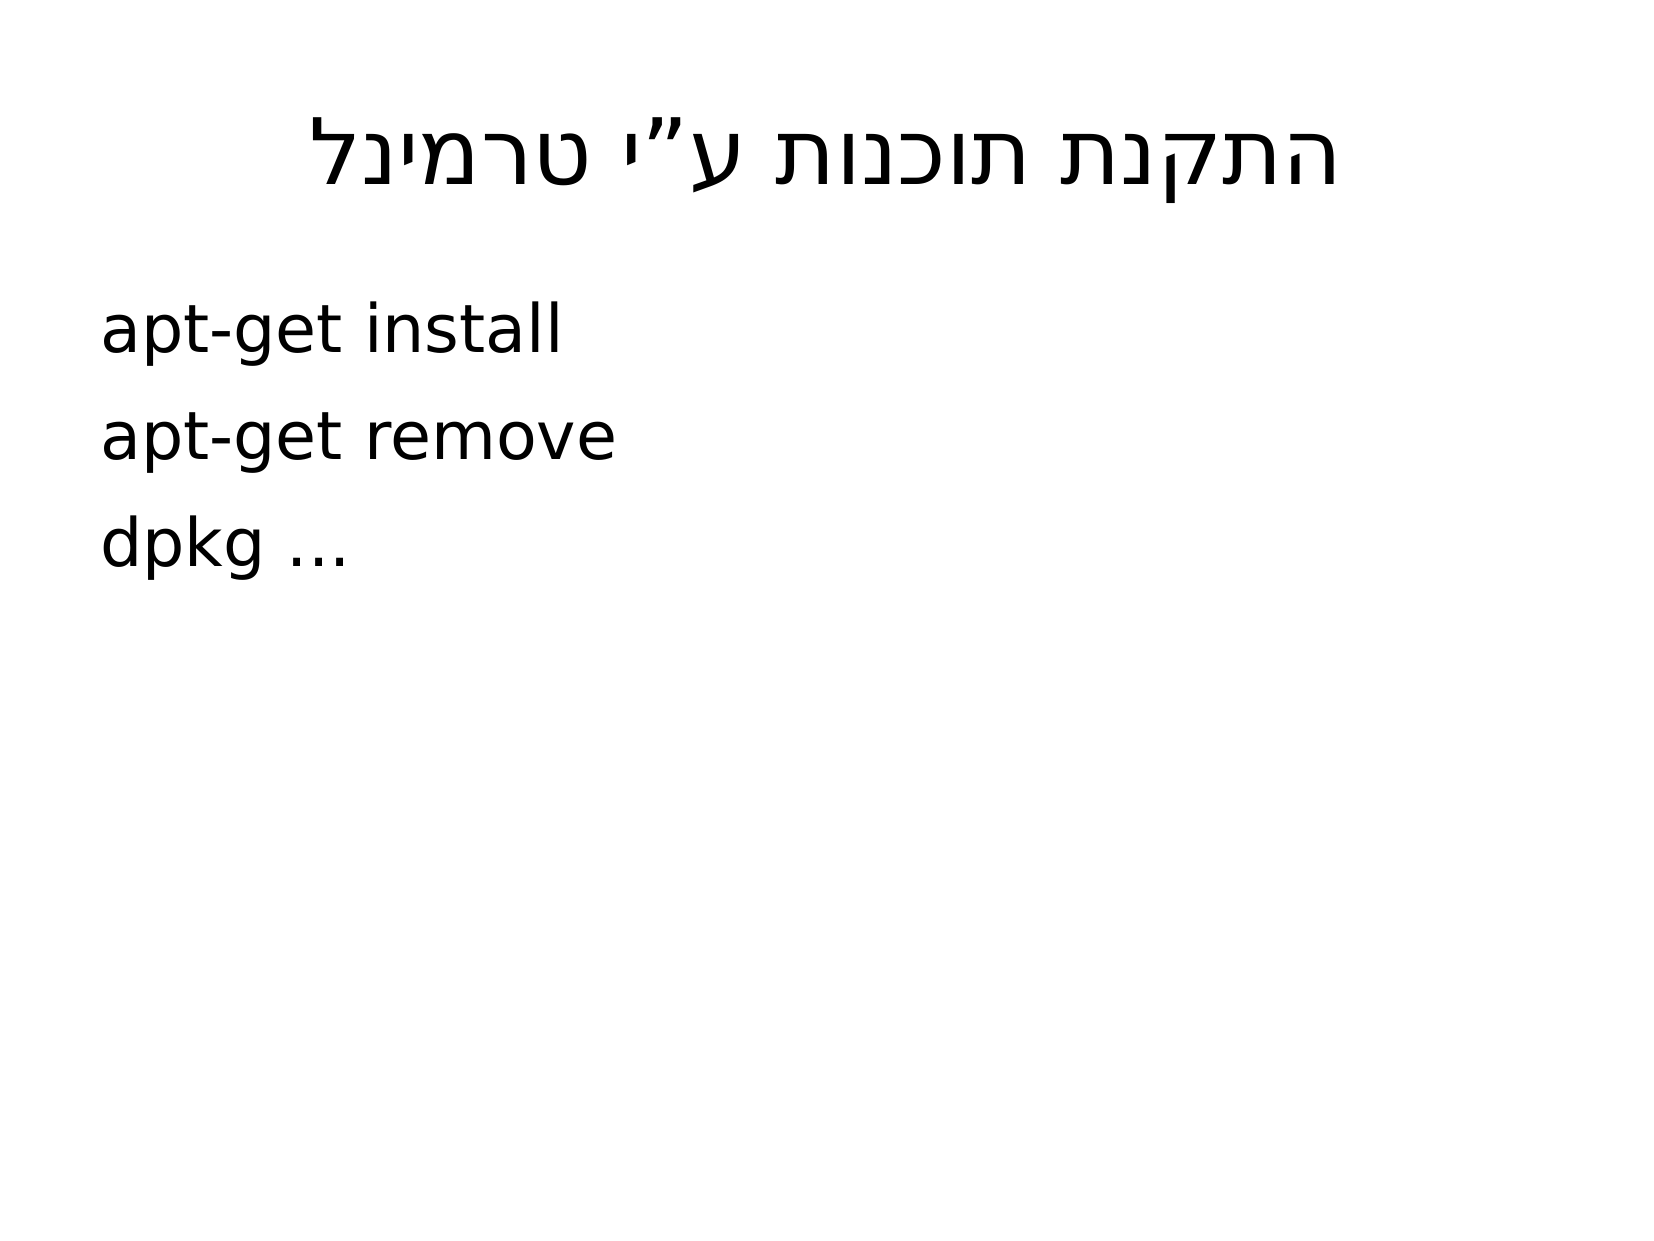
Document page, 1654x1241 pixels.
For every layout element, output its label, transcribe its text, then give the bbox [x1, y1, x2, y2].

list apt-get install apt-get remove dpkg ... [82, 290, 1571, 1094]
title התקנת תוכנות ע”י טרמינל [82, 56, 1571, 250]
